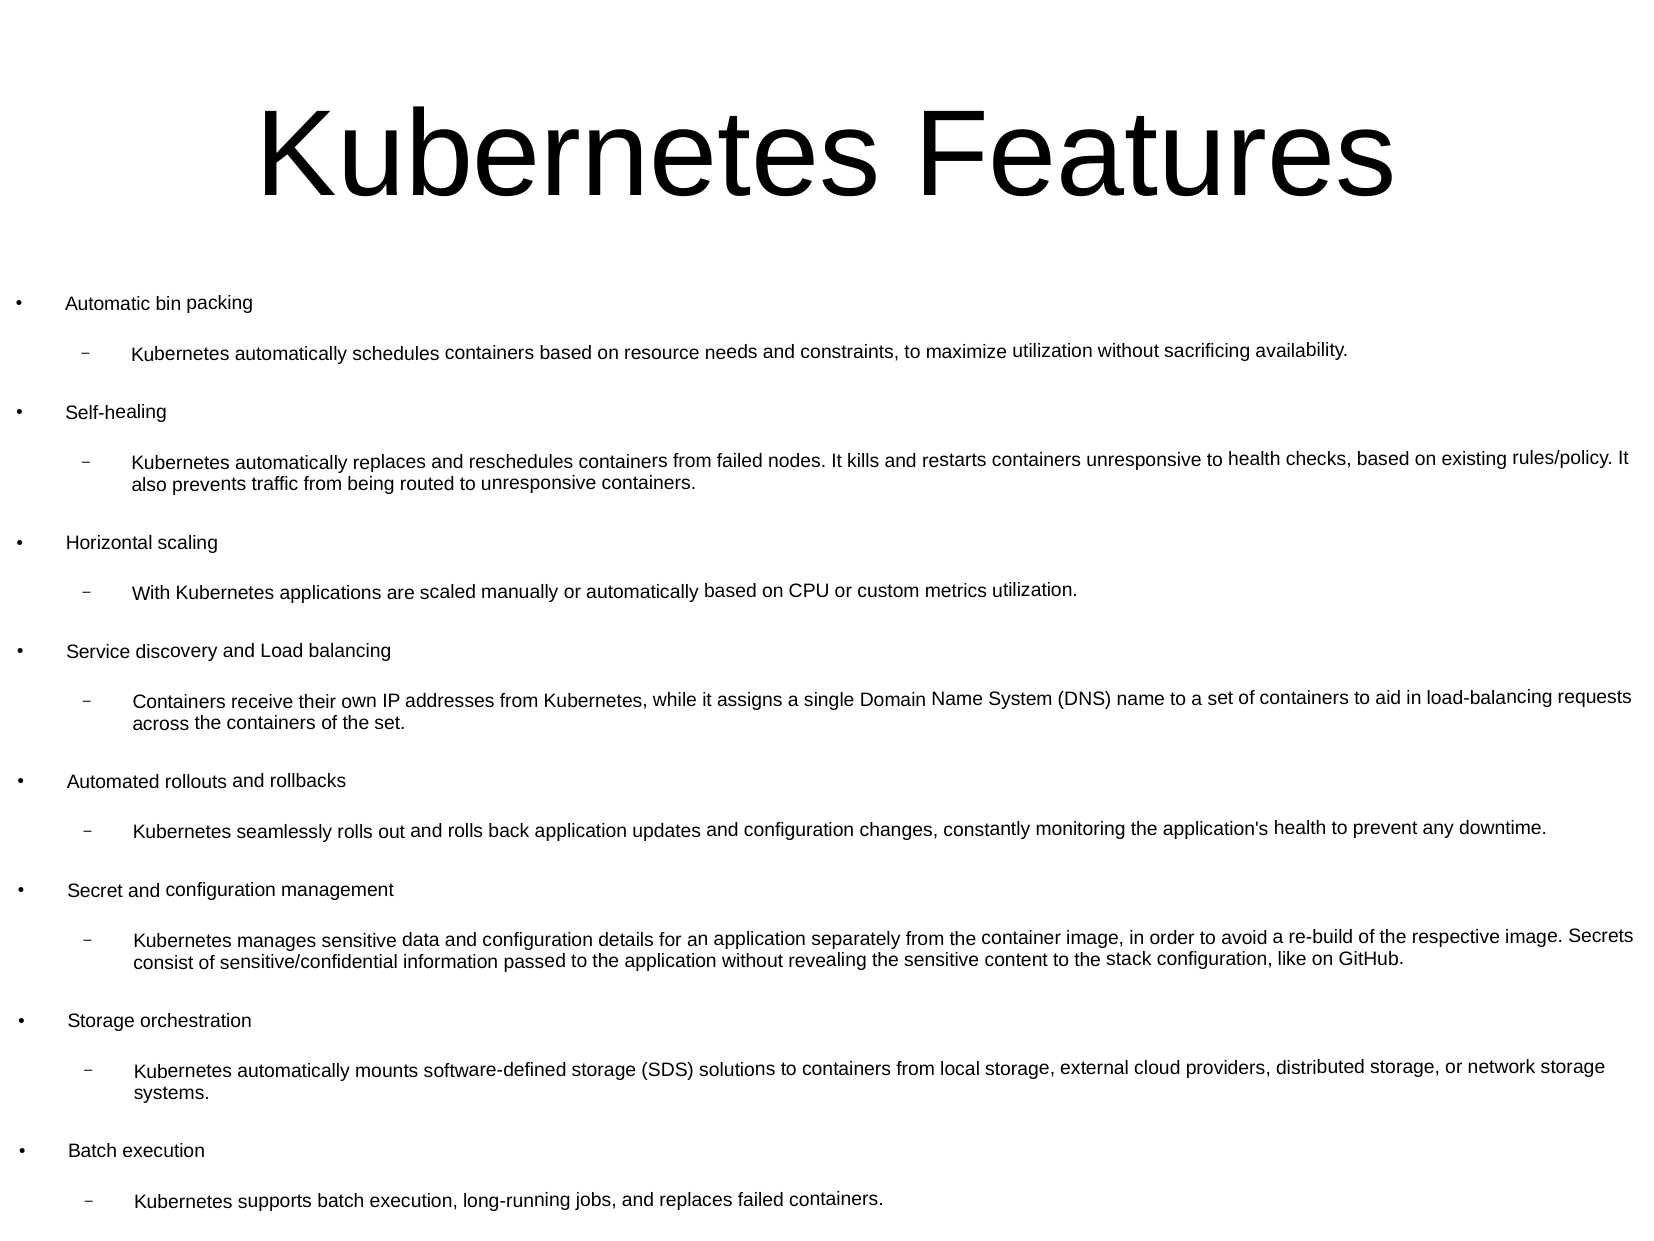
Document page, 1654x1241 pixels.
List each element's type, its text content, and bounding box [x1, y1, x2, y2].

list Automatic bin packing Kubernetes automatically schedules containers based on resource needs and constraints, to maximize utilization without sacrificing availability. Self-healing Kubernetes automatically replaces and reschedules containers from failed nodes. It kills and restarts containers unresponsive to health checks, based on existing rules/policy. It also prevents traffic from being routed to unresponsive containers. Horizontal scaling With Kubernetes applications are scaled manually or automatically based on CPU or custom metrics utilization. Service discovery and Load balancing Containers receive their own IP addresses from Kubernetes, while it assigns a single Domain Name System (DNS) name to a set of containers to aid in load-balancing requests across the containers of the set. Automated rollouts and rollbacks Kubernetes seamlessly rolls out and rolls back application updates and configuration changes, constantly monitoring the application's health to prevent any downtime. Secret and configuration management Kubernetes manages sensitive data and configuration details for an application separately from the container image, in order to avoid a re-build of the respective image. Secrets consist of sensitive/confidential information passed to the application without revealing the sensitive content to the stack configuration, like on GitHub. Storage orchestration Kubernetes automatically mounts software-defined storage (SDS) solutions to containers from local storage, external cloud providers, distributed storage, or network storage systems. Batch execution Kubernetes supports batch execution, long-running jobs, and replaces failed containers. [0, 287, 1638, 1227]
title Kubernetes Features [82, 49, 1571, 257]
